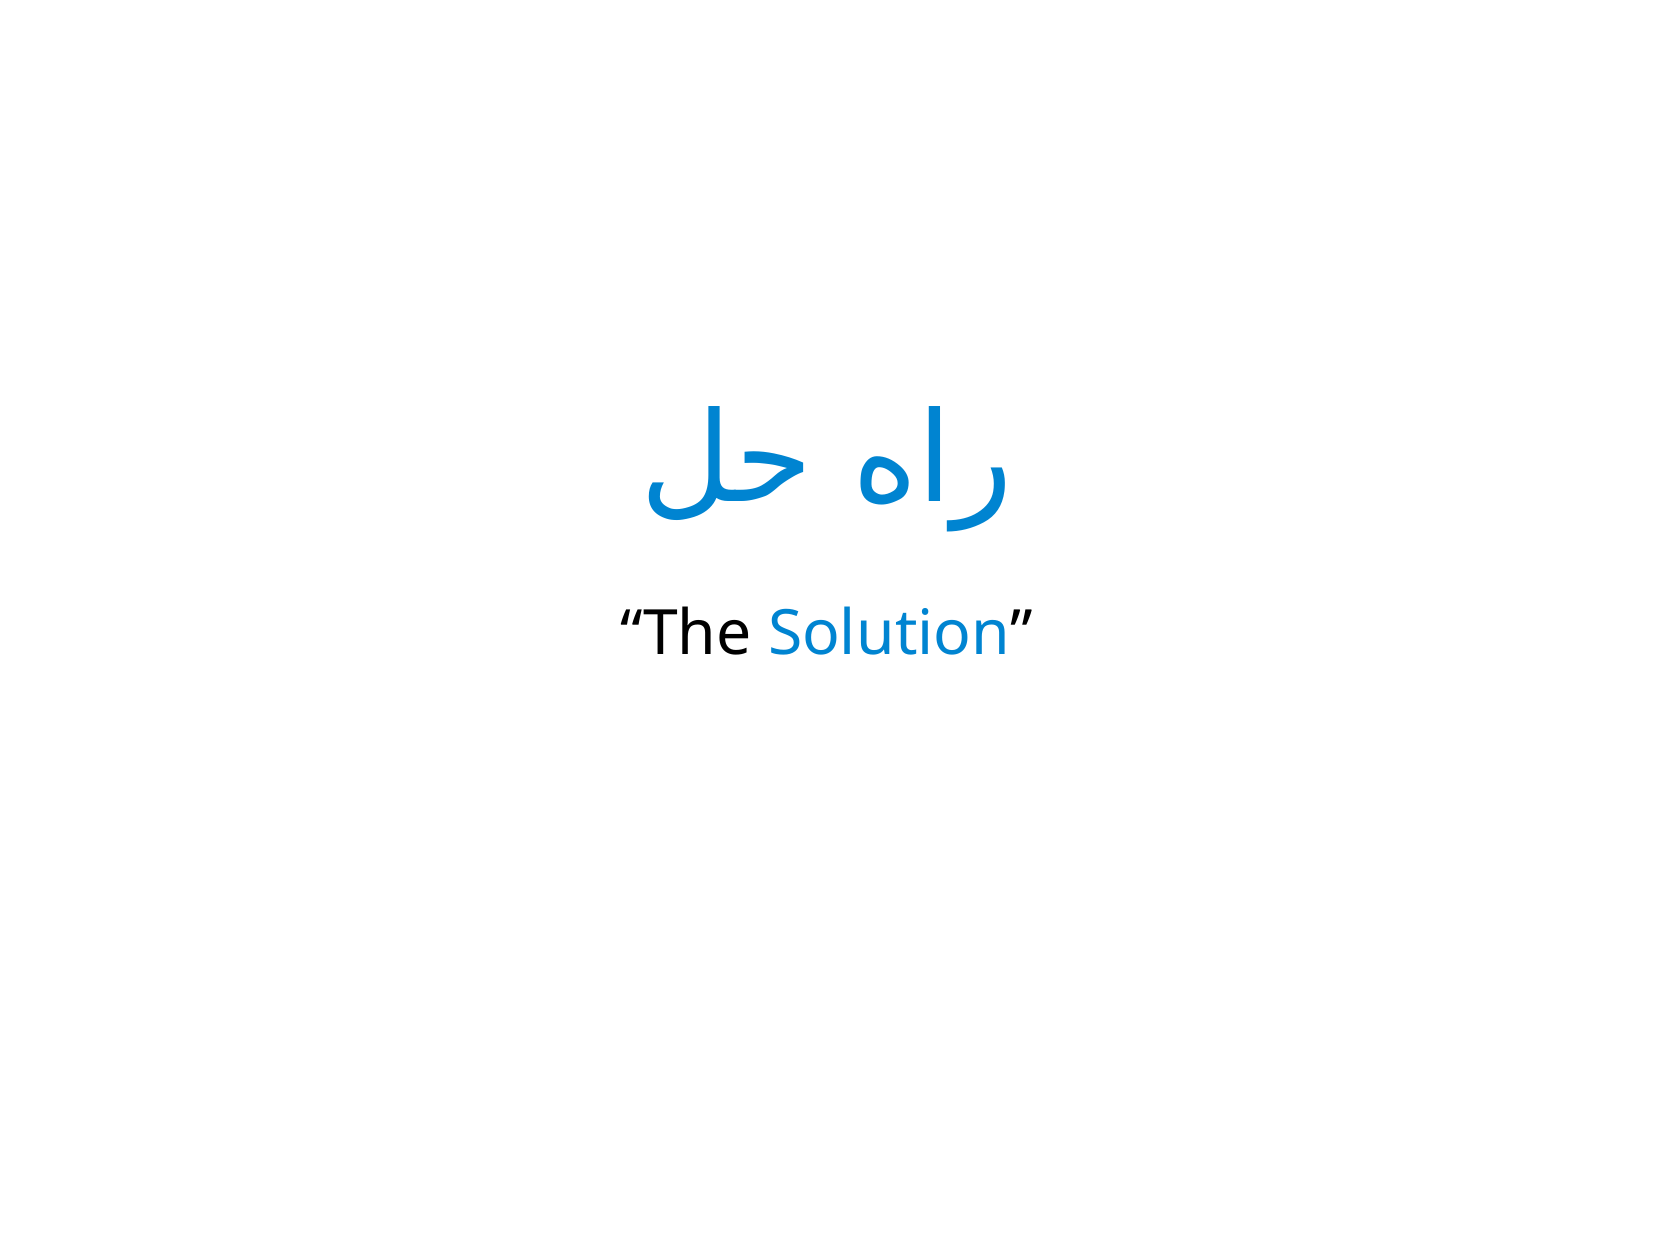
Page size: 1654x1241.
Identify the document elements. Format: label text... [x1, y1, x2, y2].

subtitle راه حل “The Solution” [82, 49, 1571, 1010]
